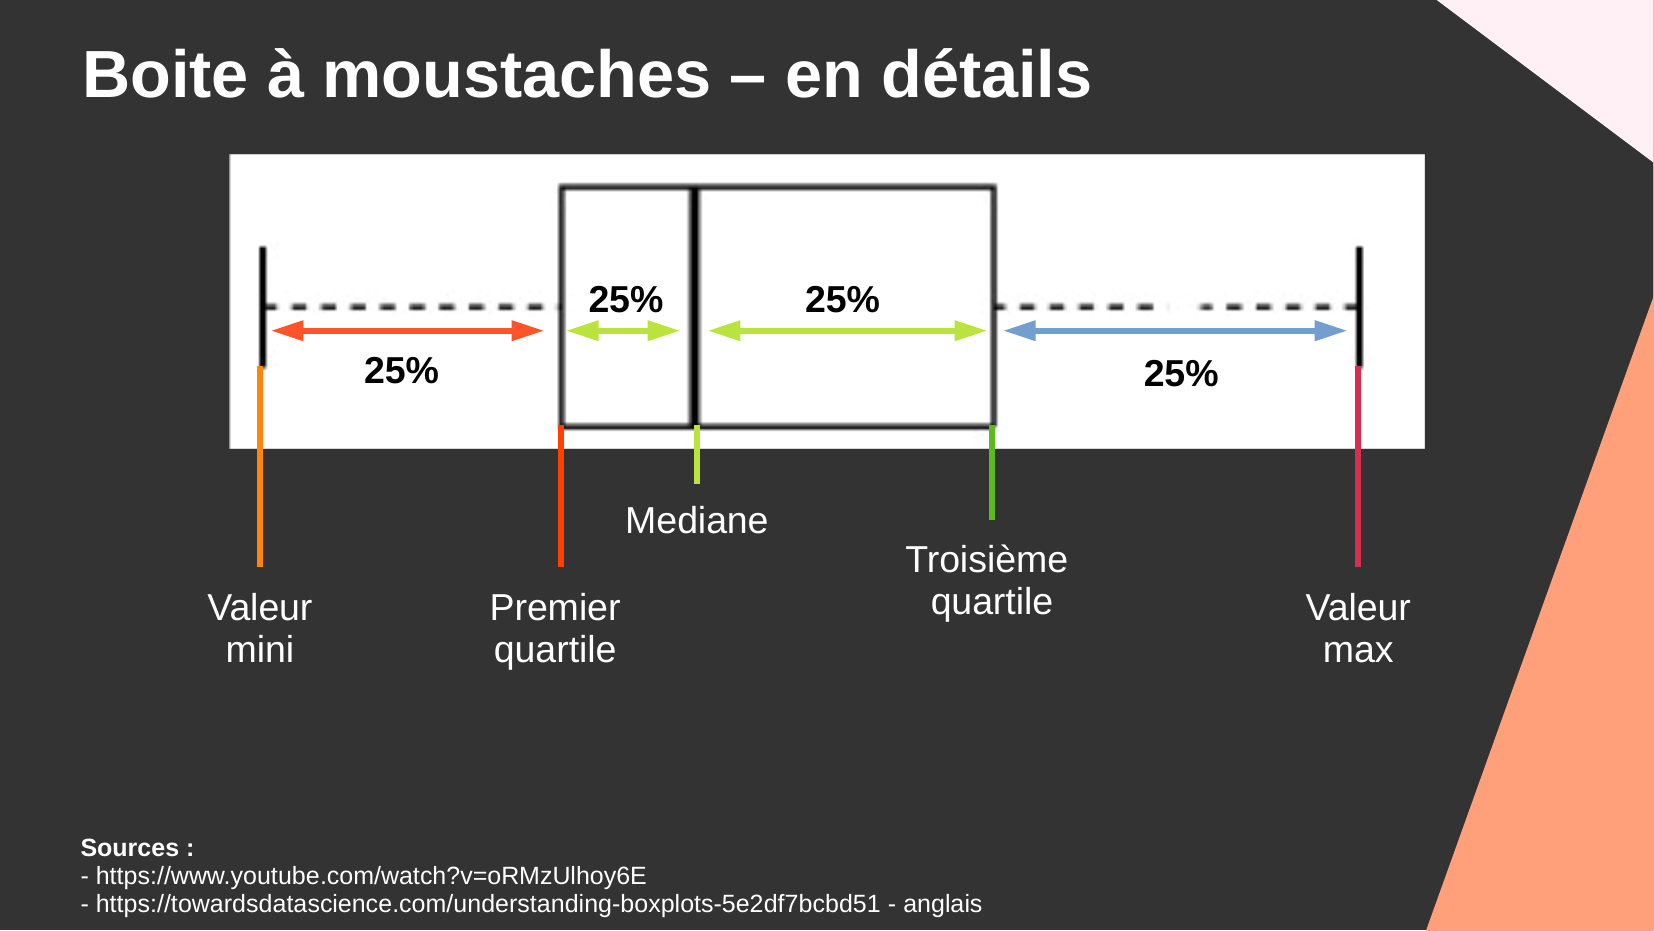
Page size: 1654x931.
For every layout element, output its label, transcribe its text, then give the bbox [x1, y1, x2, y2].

text_box Valeur mini [177, 578, 343, 678]
text_box Mediane [602, 491, 792, 549]
text_box Premier quartile [472, 578, 638, 678]
text_box Troisième quartile [874, 531, 1111, 631]
text_box 25% [566, 271, 686, 328]
text_box Valeur max [1275, 578, 1441, 678]
text_box [1436, 0, 1654, 163]
title Boite à moustaches – en détails [82, 37, 1571, 115]
picture [229, 153, 1425, 449]
text_box 25% [1086, 344, 1276, 402]
text_box 25% [342, 342, 461, 400]
text_box [1425, 295, 1654, 931]
text_box Sources : - https://www.youtube.com/watch?v=oRMzUlhoy6E - https://towardsdatascience.com/understanding-boxplots-5e2df7bcbd51 - anglais [65, 826, 1483, 925]
text_box 25% [748, 271, 938, 328]
